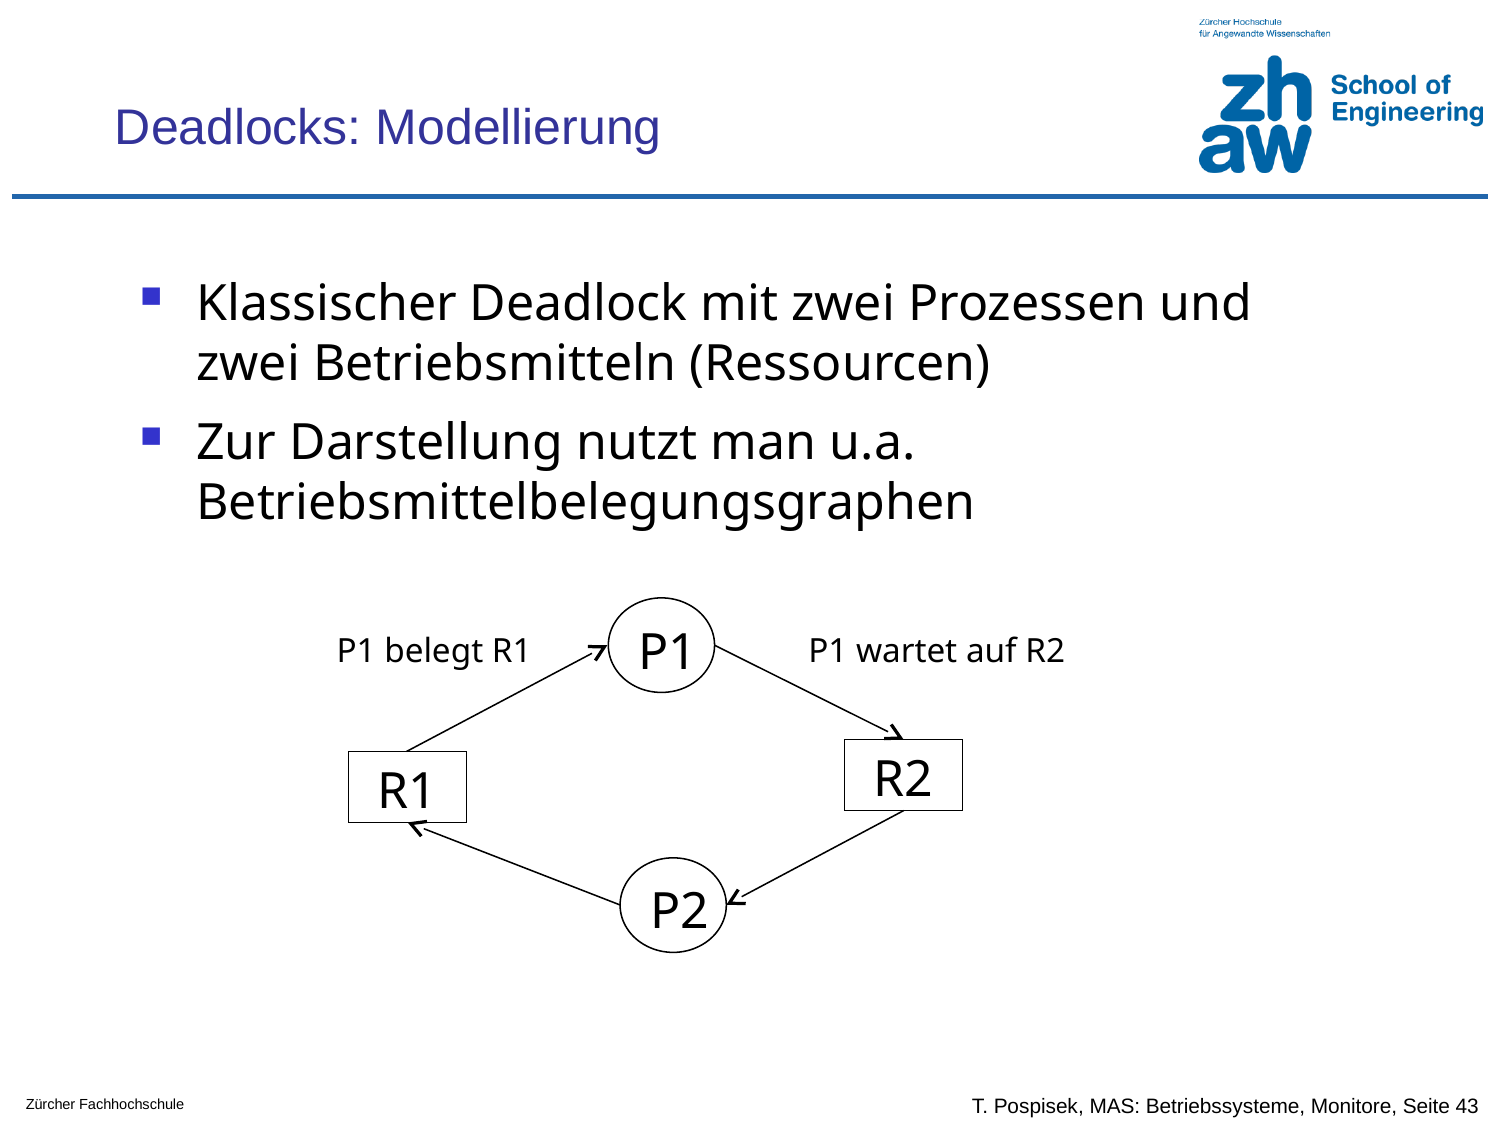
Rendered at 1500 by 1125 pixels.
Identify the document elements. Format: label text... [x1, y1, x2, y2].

text_box P1 wartet auf R2 [793, 621, 1081, 677]
picture [1199, 19, 1483, 173]
text_box R1 [348, 751, 467, 823]
text_box R2 [844, 739, 963, 811]
text_box P1 [608, 597, 715, 693]
list Klassischer Deadlock mit zwei Prozessen und zwei Betriebsmitteln (Ressourcen) Zur Darstellung nutzt man u.a. Betriebsmittelbelegungsgraphen [125, 262, 1375, 528]
text_box P2 [620, 857, 727, 953]
text_box P1 belegt R1 [321, 621, 547, 677]
title Deadlocks: Modellierung [99, 50, 1379, 163]
